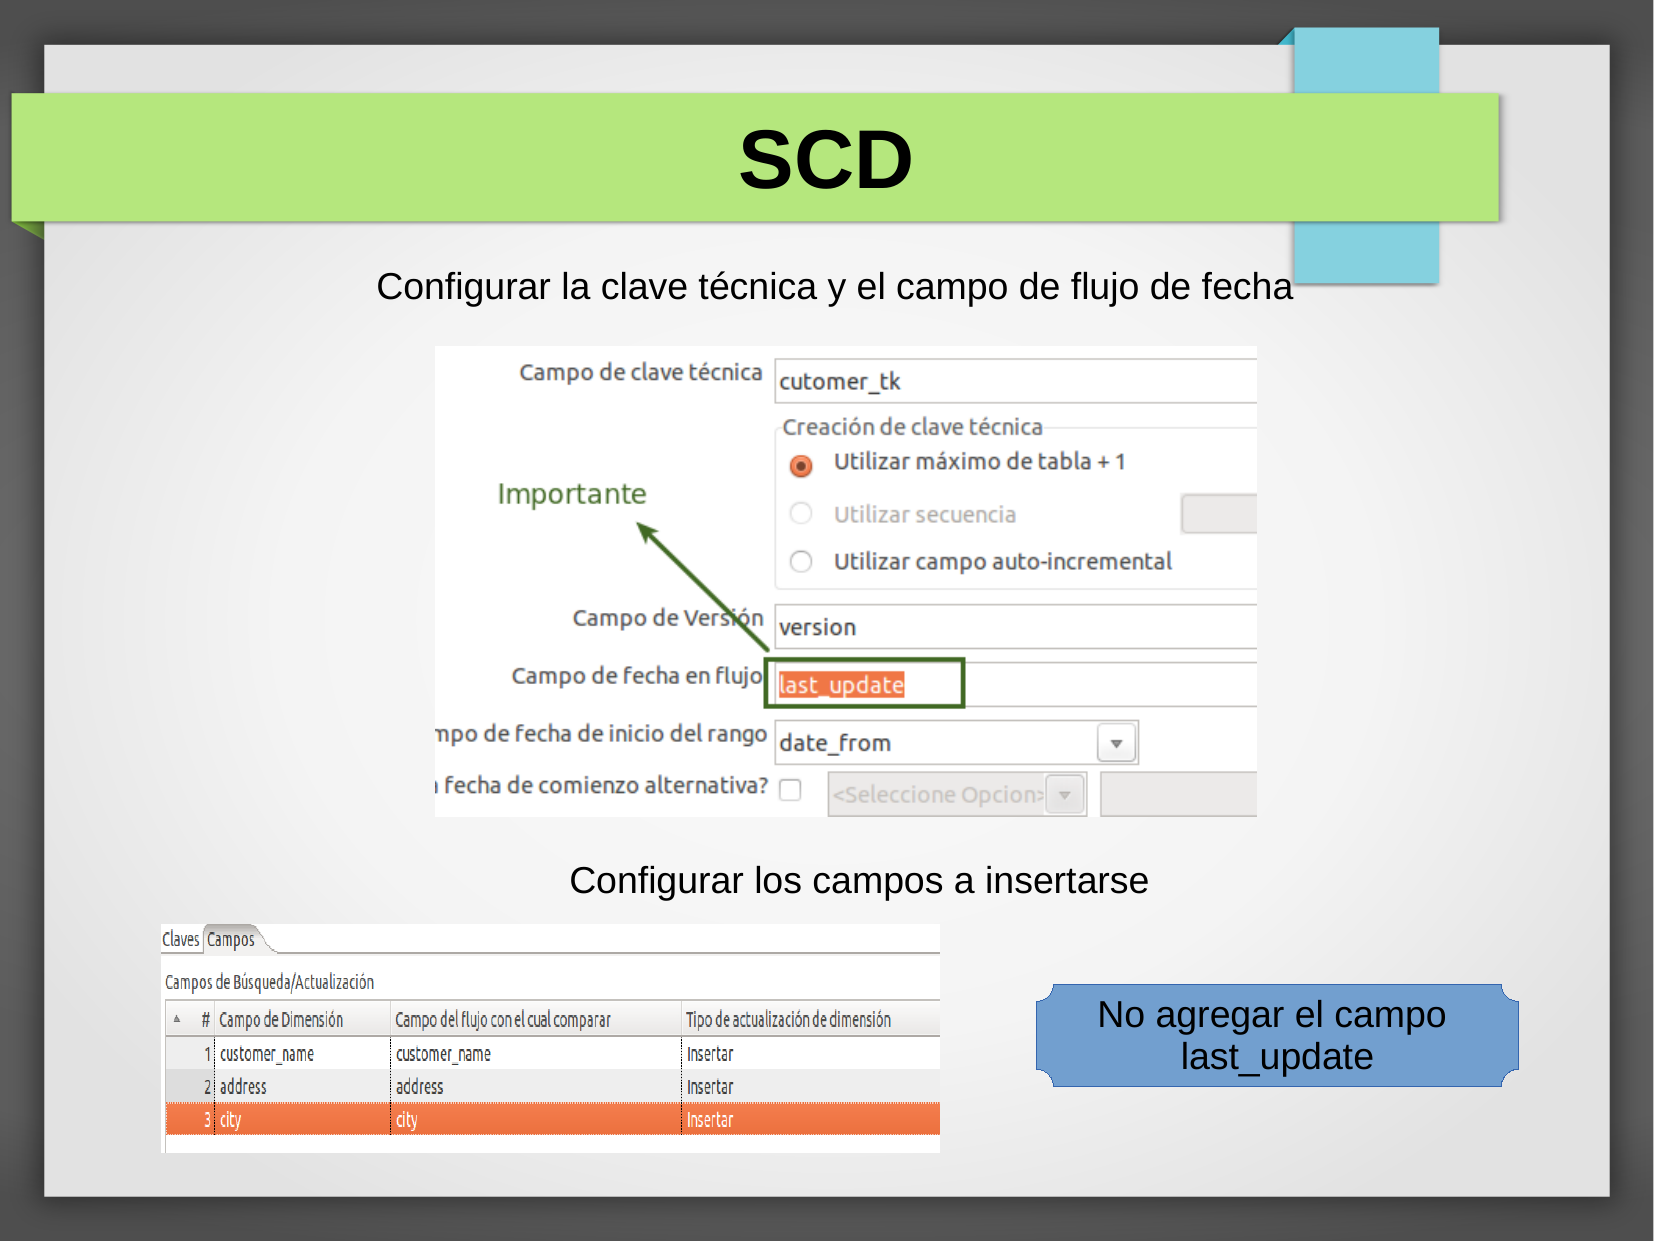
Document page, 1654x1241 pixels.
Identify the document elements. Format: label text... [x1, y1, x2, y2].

picture [0, 0, 1654, 1241]
text_box Configurar la clave técnica y el campo de flujo de fecha [361, 257, 1309, 315]
text_box Configurar los campos a insertarse [554, 852, 1165, 909]
text_box No agregar el campo last_update [1036, 984, 1519, 1087]
title SCD [70, 106, 1583, 213]
